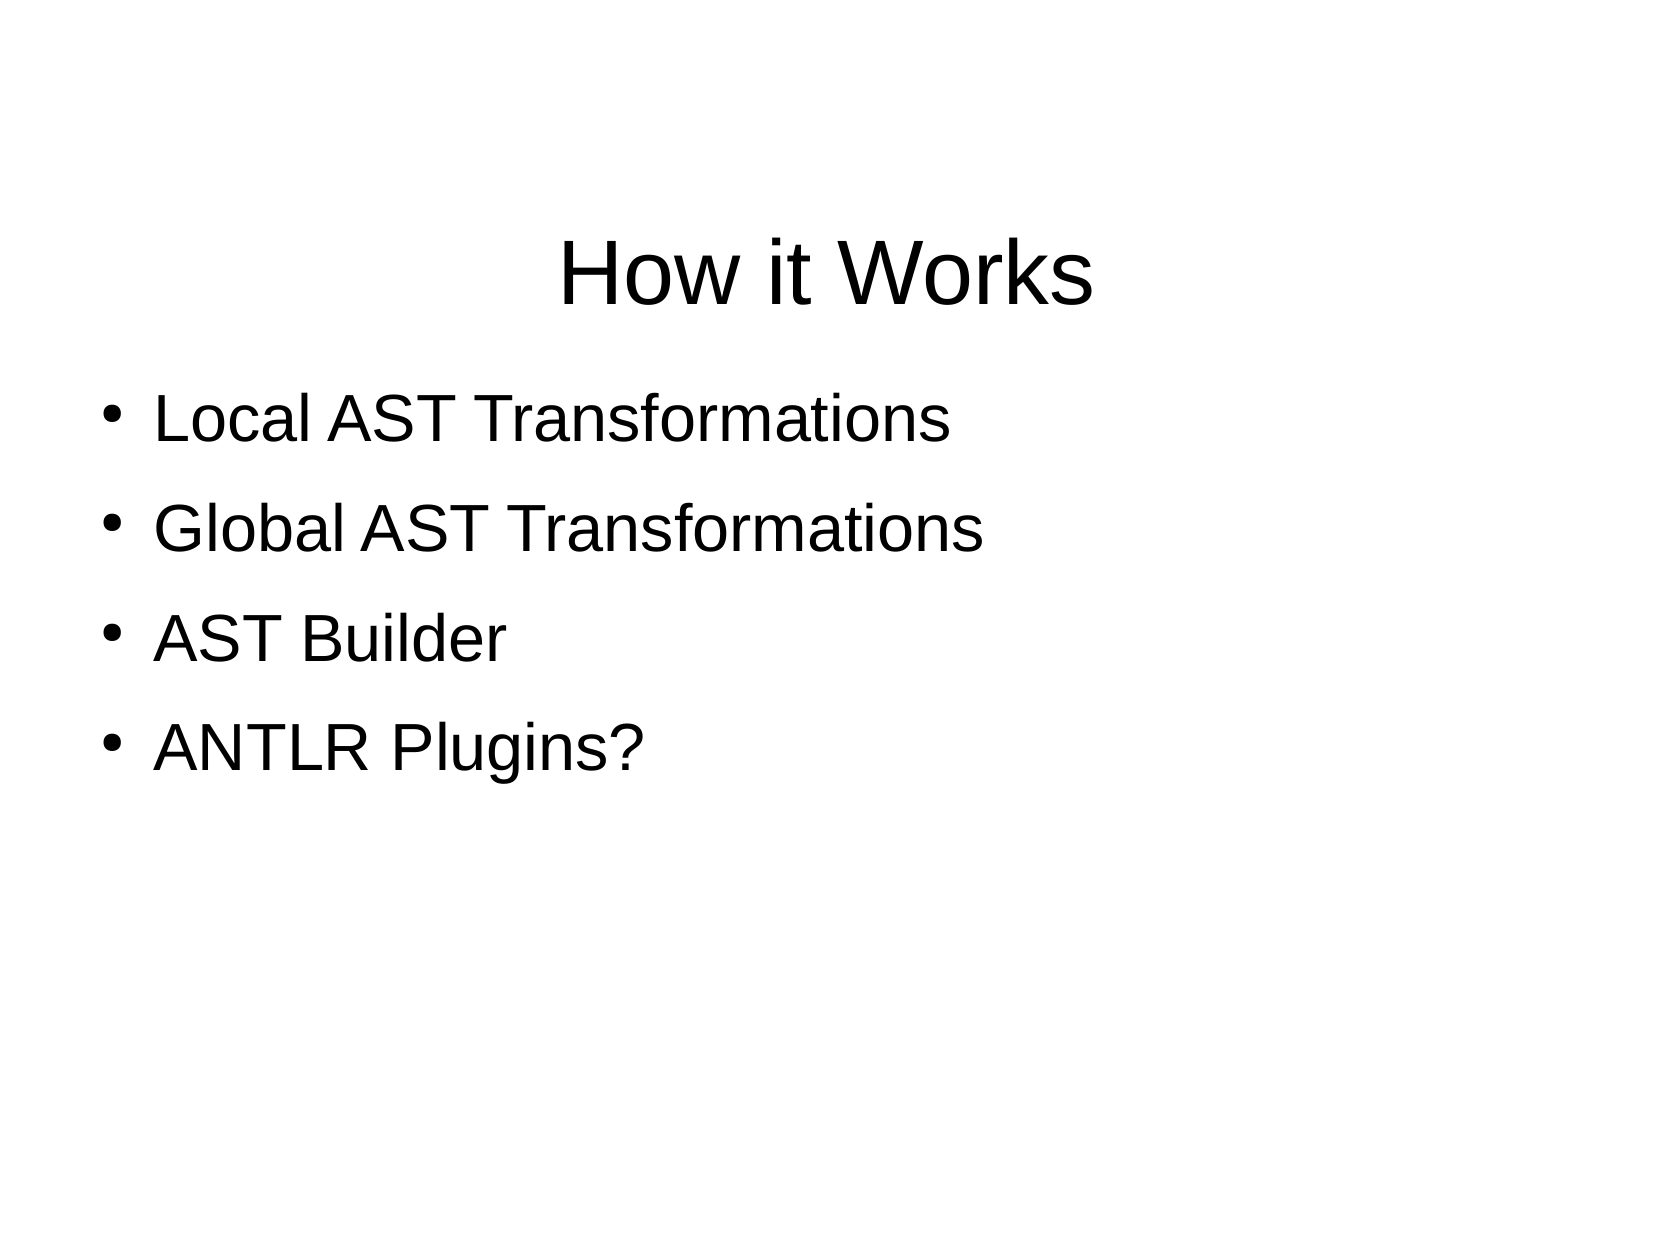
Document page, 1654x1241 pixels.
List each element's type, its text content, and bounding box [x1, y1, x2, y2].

list Local AST Transformations Global AST Transformations AST Builder ANTLR Plugins? [82, 375, 1571, 1194]
title How it Works [82, 167, 1571, 375]
